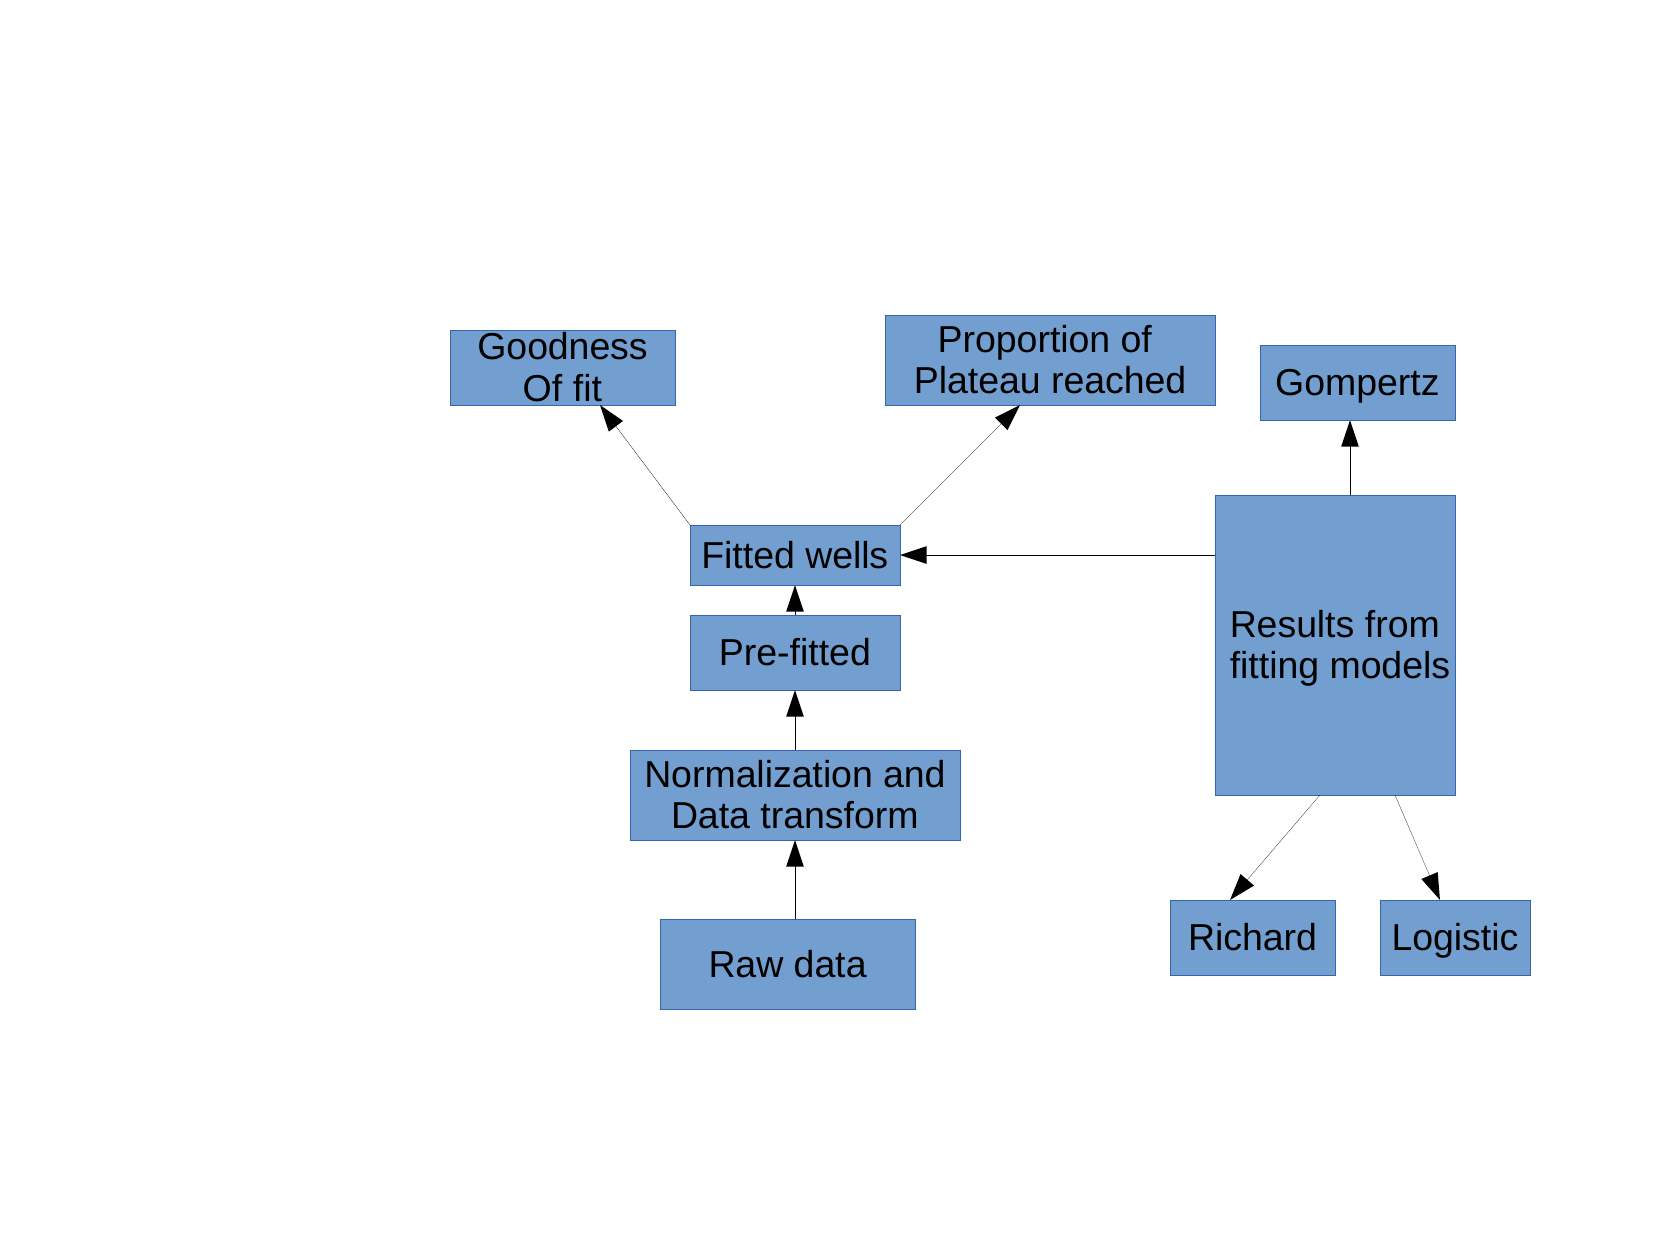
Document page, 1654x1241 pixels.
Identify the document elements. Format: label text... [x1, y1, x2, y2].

text_box Goodness Of fit [450, 330, 676, 406]
text_box Proportion of Plateau reached [885, 315, 1216, 406]
text_box Raw data [660, 919, 916, 1010]
text_box Pre-fitted [690, 615, 901, 691]
text_box Fitted wells [690, 525, 901, 586]
text_box Results from fitting models [1215, 495, 1456, 796]
text_box Gompertz [1260, 345, 1456, 421]
text_box Logistic [1380, 900, 1531, 976]
text_box Richard [1170, 900, 1336, 976]
text_box Normalization and Data transform [630, 750, 961, 841]
